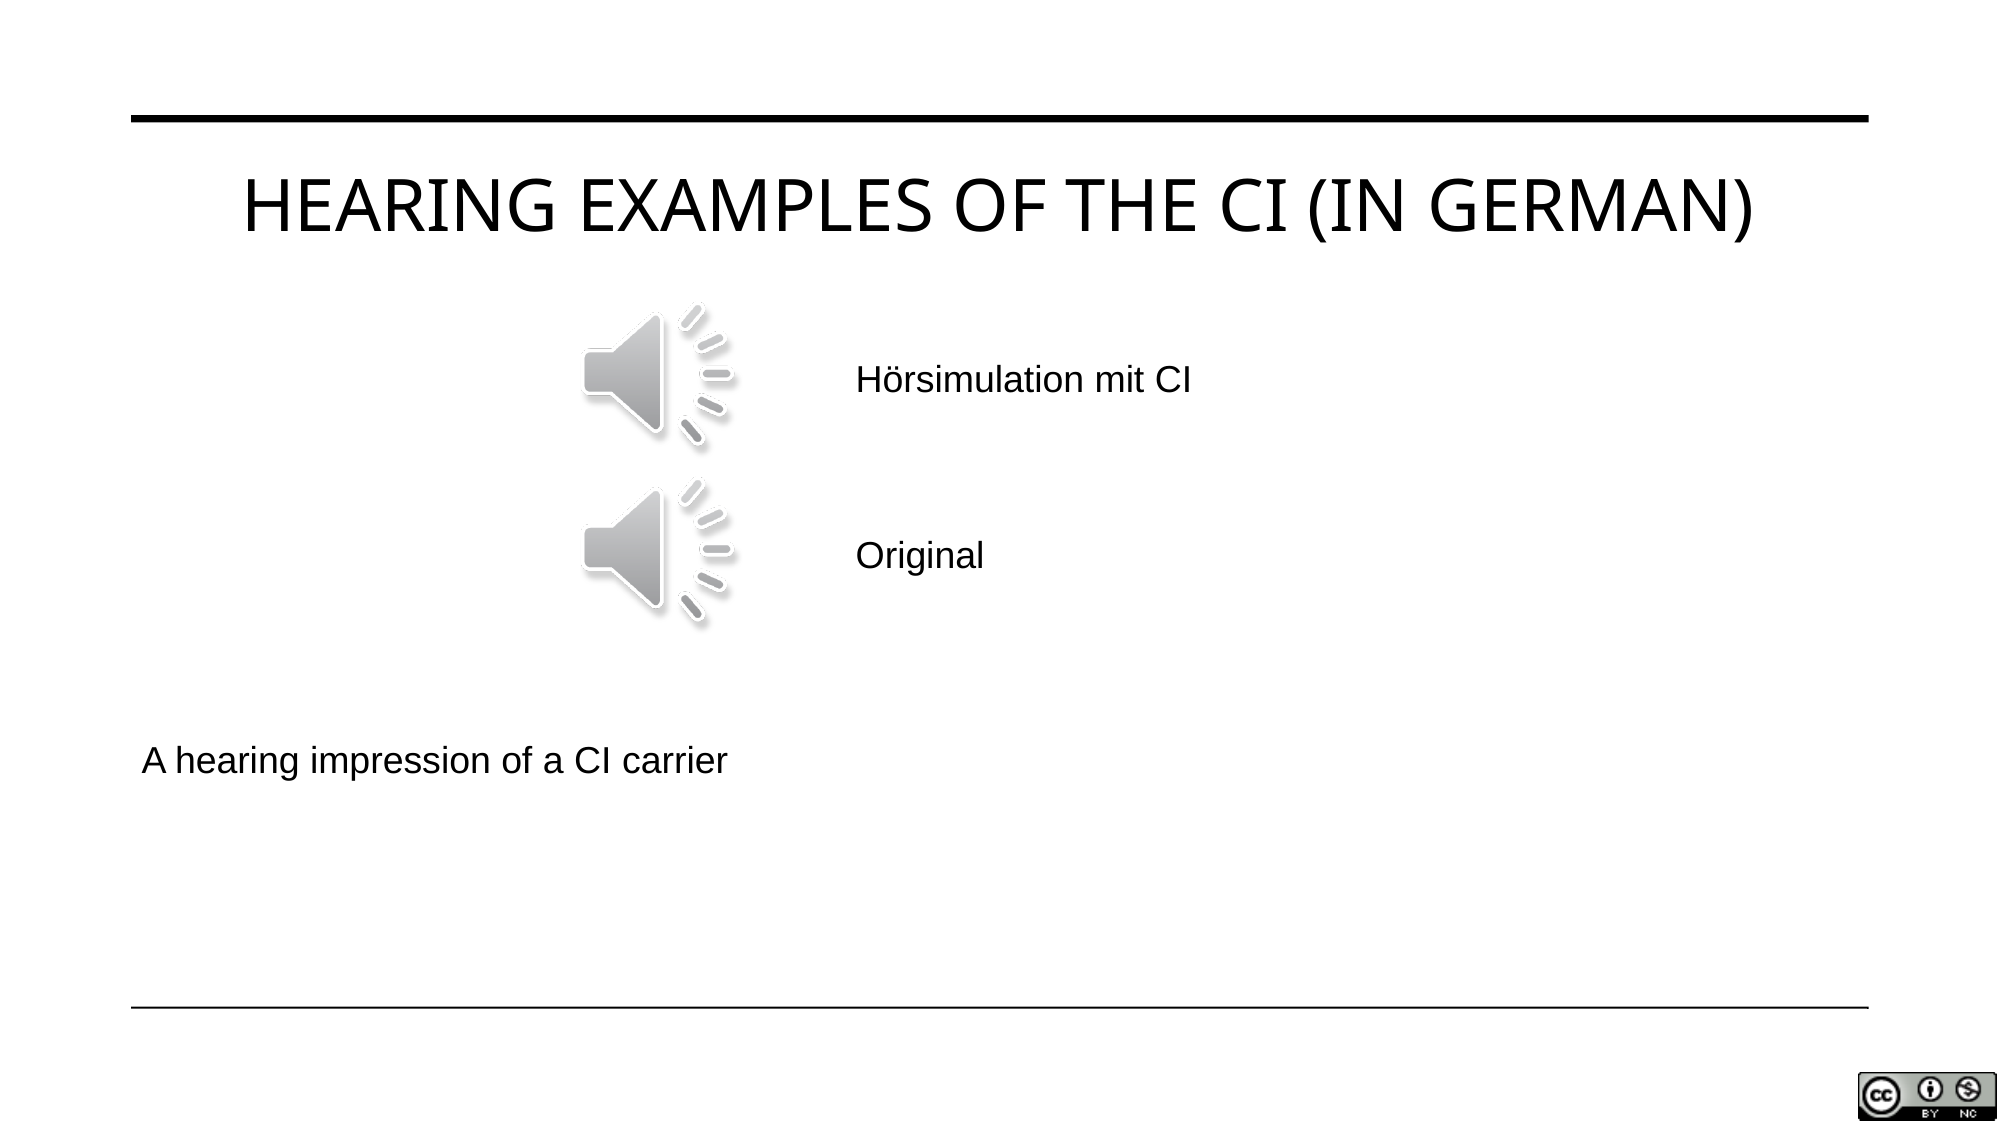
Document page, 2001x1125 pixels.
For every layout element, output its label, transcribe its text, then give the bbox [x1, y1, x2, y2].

picture [580, 297, 743, 460]
text_box Original [840, 523, 1377, 584]
title HEARING EXAMPLES OF THE CI (IN GERMAN) [126, 151, 1869, 255]
picture [1858, 1072, 1997, 1121]
text_box A hearing impression of a CI carrier [126, 706, 1869, 789]
picture [580, 472, 743, 635]
text_box Hörsimulation mit CI [840, 347, 1675, 409]
